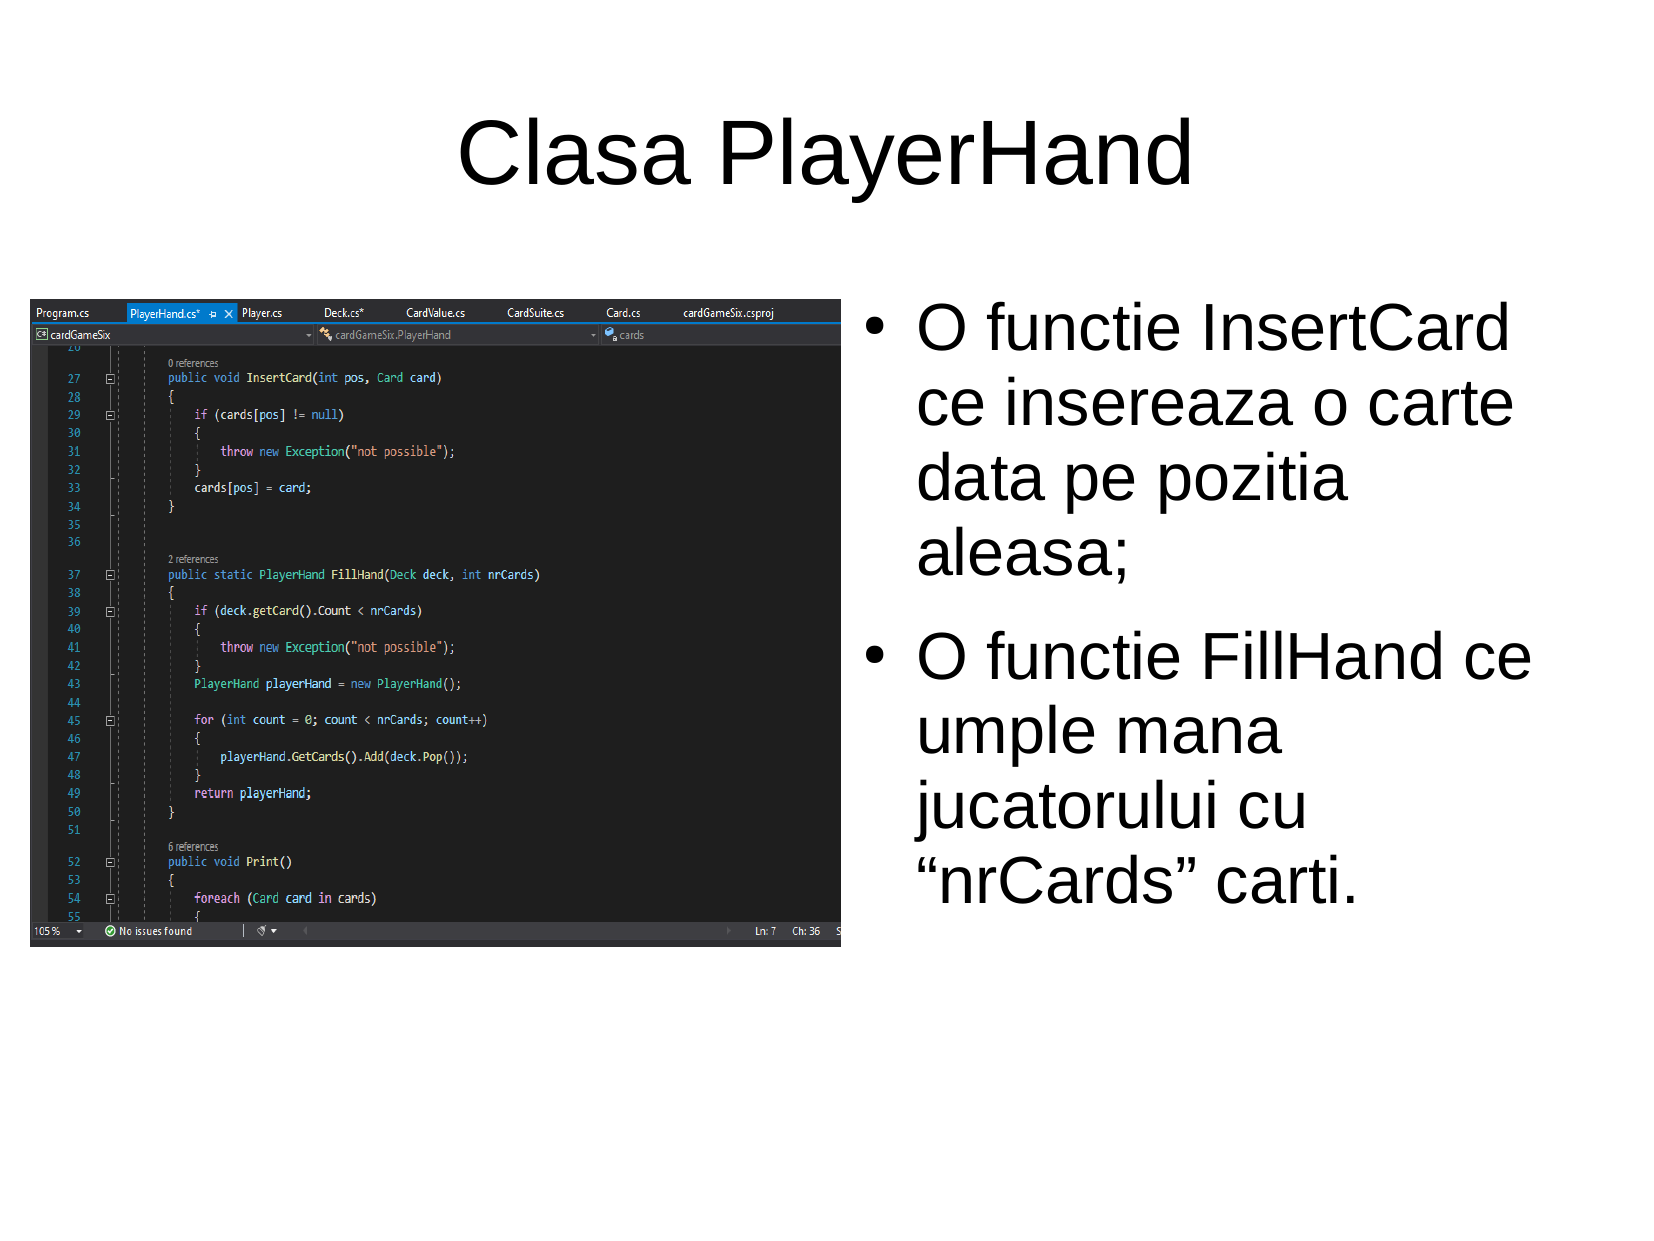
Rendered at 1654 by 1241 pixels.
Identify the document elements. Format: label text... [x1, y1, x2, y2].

list O functie InsertCard ce insereaza o carte data pe pozitia aleasa; O functie FillHand ce umple mana jucatorului cu “nrCards” carti. [845, 290, 1572, 1109]
picture [30, 299, 841, 947]
title Clasa PlayerHand [82, 49, 1571, 257]
